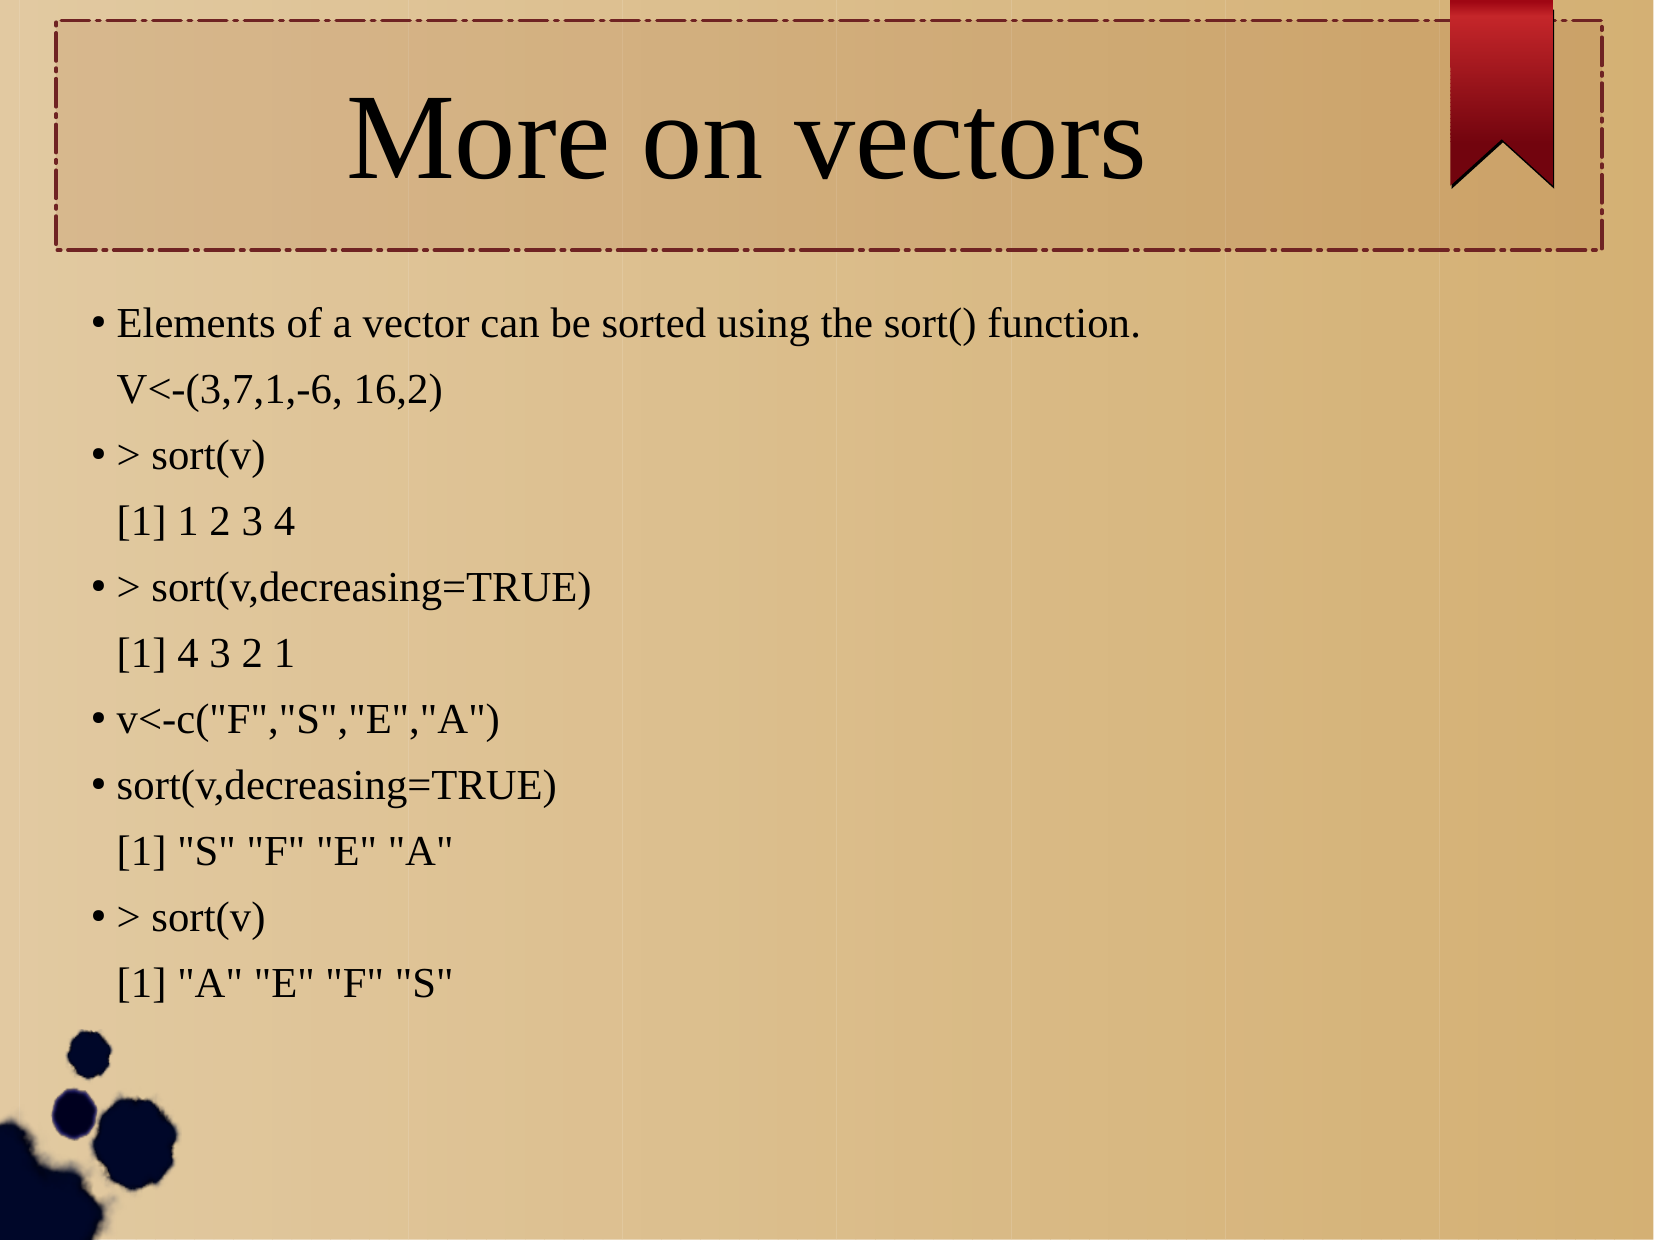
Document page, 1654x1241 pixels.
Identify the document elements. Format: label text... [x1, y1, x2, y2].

list Elements of a vector can be sorted using the sort() function. V<-(3,7,1,-6, 16,2) > sort(v) [1] 1 2 3 4 > sort(v,decreasing=TRUE) [1] 4 3 2 1 v<-c("F","S","E","A") sort(v,decreasing=TRUE) [1] "S" "F" "E" "A" > sort(v) [1] "A" "E" "F" "S" [82, 299, 1571, 1019]
title More on vectors [82, 47, 1412, 229]
